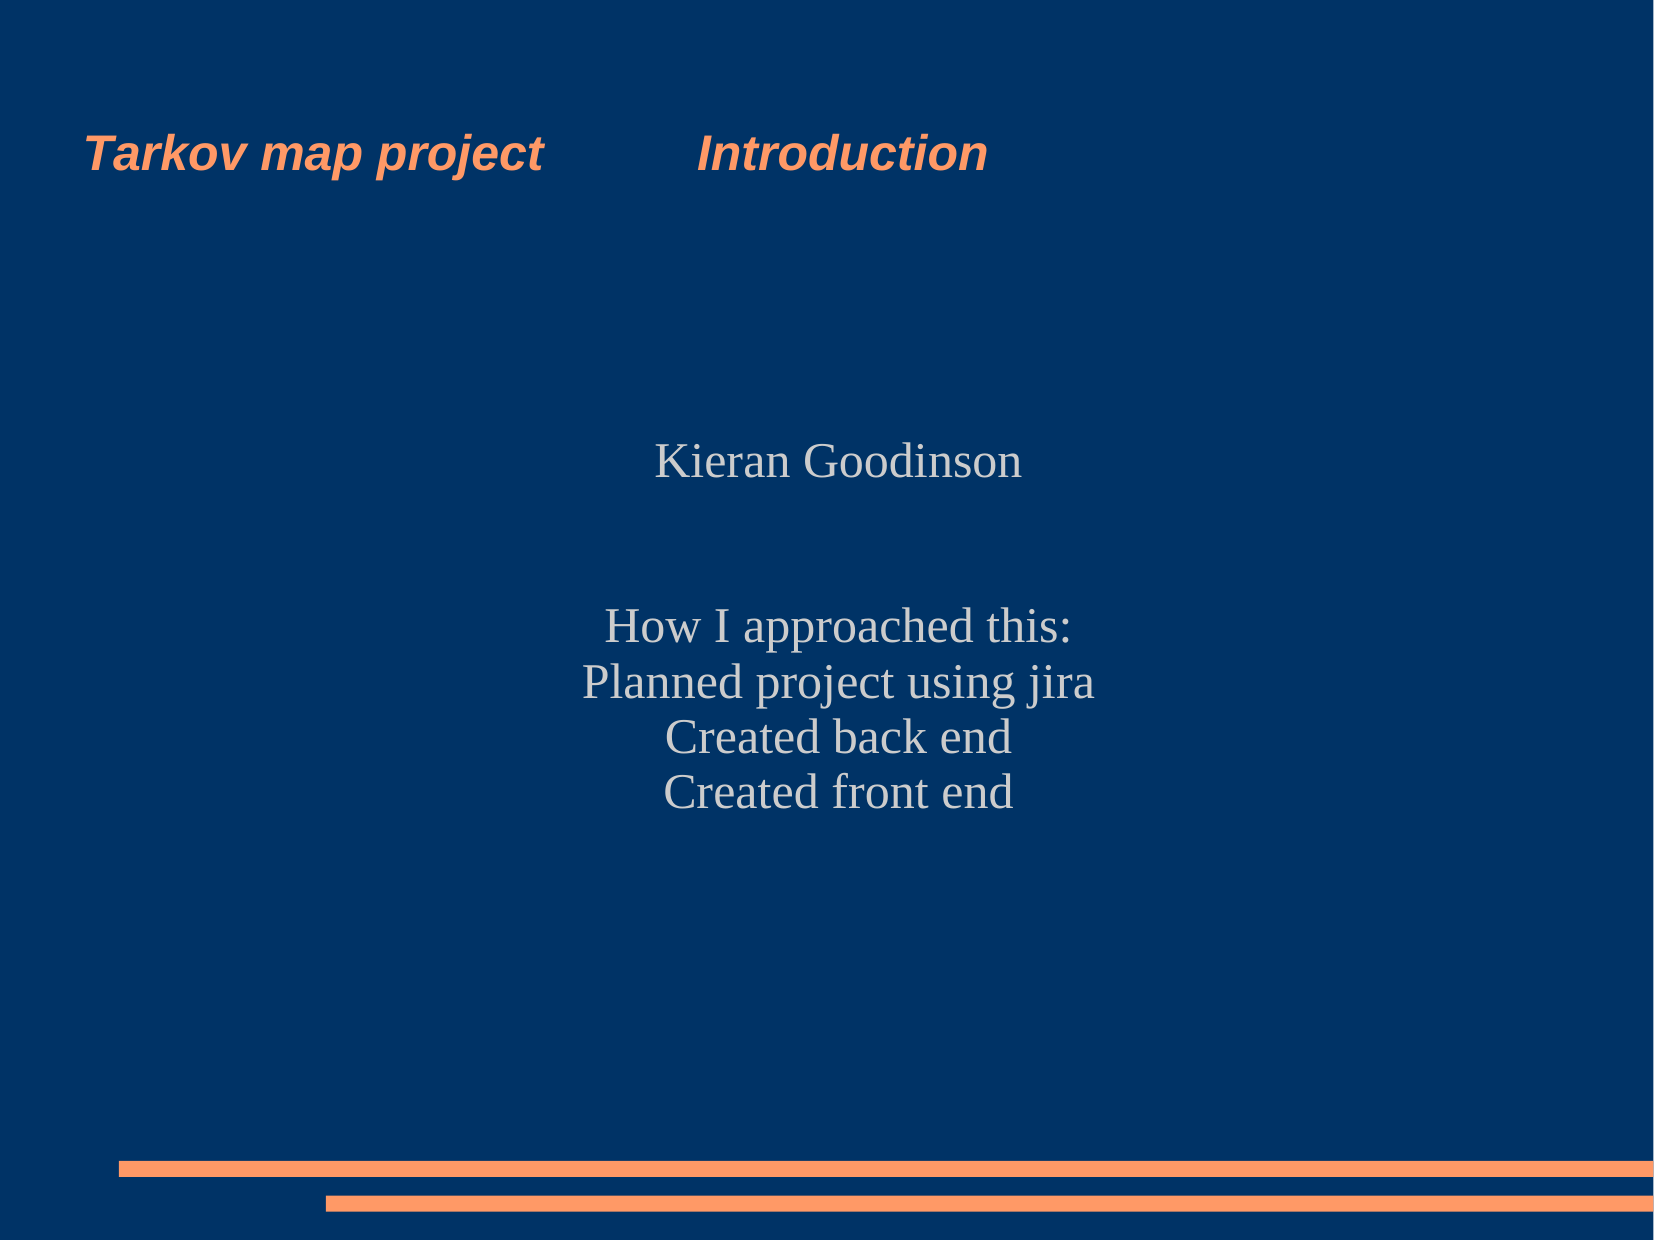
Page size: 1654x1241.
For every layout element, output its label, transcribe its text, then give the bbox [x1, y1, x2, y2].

title Tarkov map project Introduction [82, 49, 1571, 257]
subtitle Kieran Goodinson How I approached this: Planned project using jira Created back end Created front end [94, 327, 1583, 1146]
